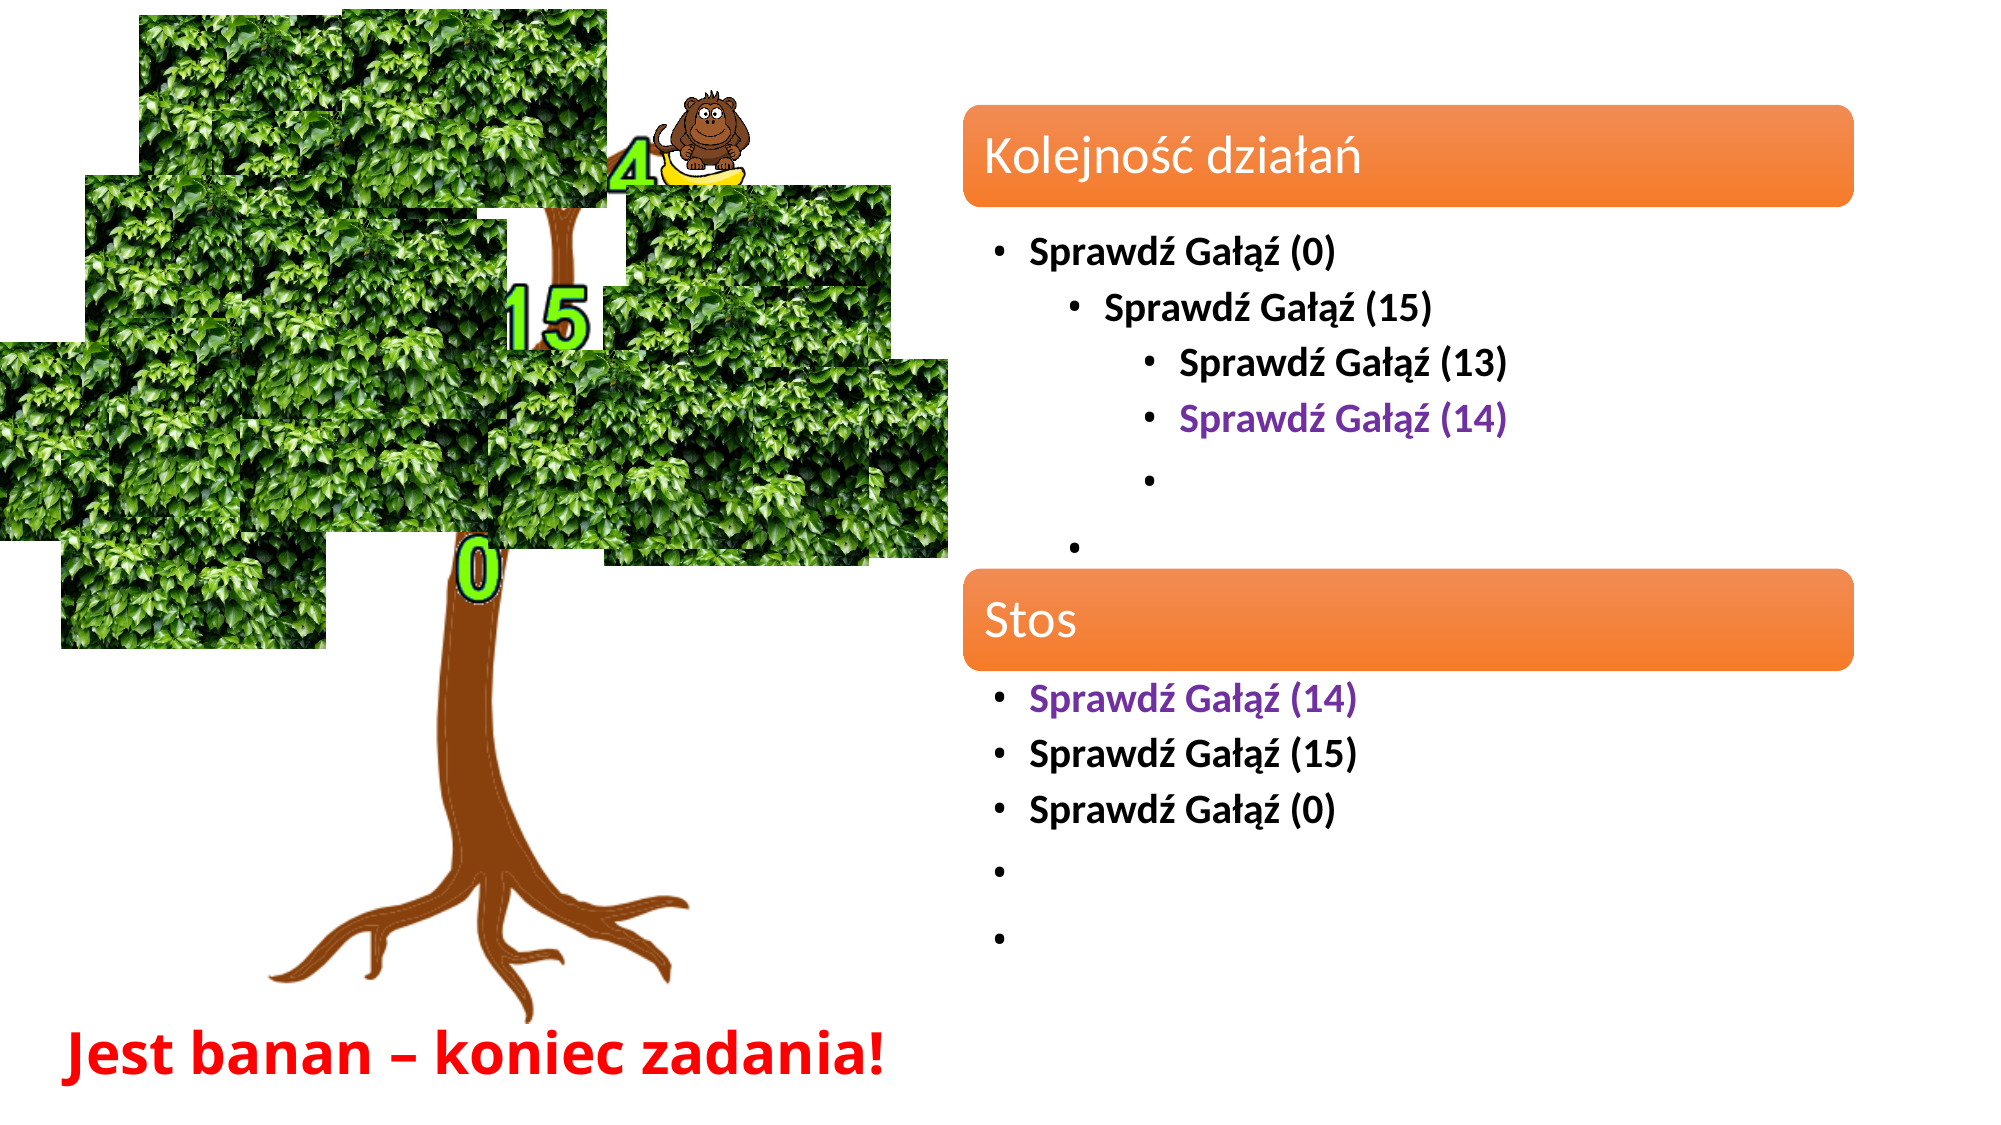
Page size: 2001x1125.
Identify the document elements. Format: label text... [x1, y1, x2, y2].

text_box Sprawdź Gałąź (0) Sprawdź Gałąź (15) Sprawdź Gałąź (13) Sprawdź Gałąź (14) [963, 224, 1854, 569]
text_box Stos [963, 568, 1854, 671]
text_box Jest banan – koniec zadania! [51, 1008, 1942, 1095]
text_box Kolejność działań [963, 104, 1854, 208]
picture [0, 9, 948, 1008]
text_box Sprawdź Gałąź (14) Sprawdź Gałąź (15) Sprawdź Gałąź (0) [963, 671, 1854, 954]
